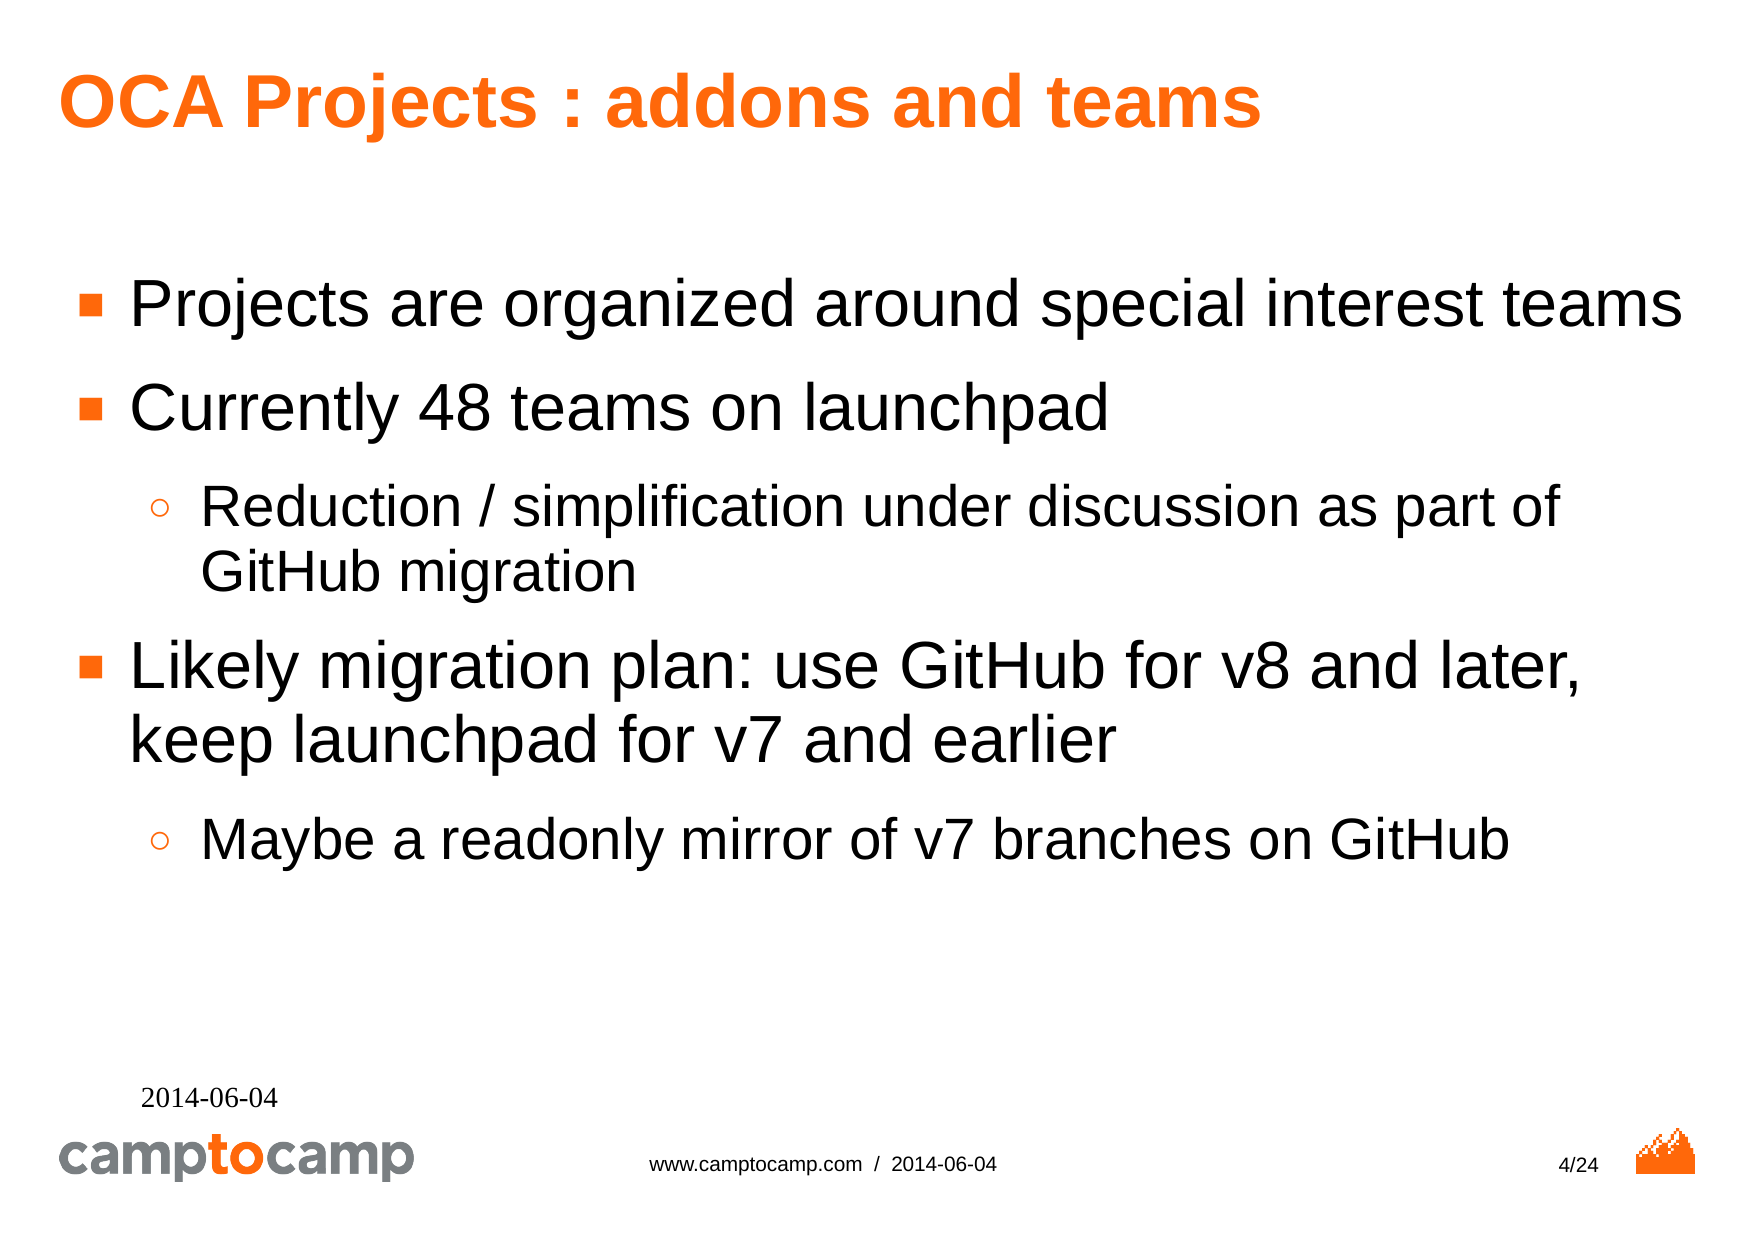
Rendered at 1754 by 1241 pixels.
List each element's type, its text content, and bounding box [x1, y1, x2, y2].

list Projects are organized around special interest teams Currently 48 teams on launchpad Reduction / simplification under discussion as part of GitHub migration Likely migration plan: use GitHub for v8 and later, keep launchpad for v7 and earlier Maybe a readonly mirror of v7 branches on GitHub [59, 265, 1696, 917]
title OCA Projects : addons and teams [59, 59, 1695, 247]
picture [59, 1134, 414, 1182]
picture [1636, 1128, 1695, 1174]
